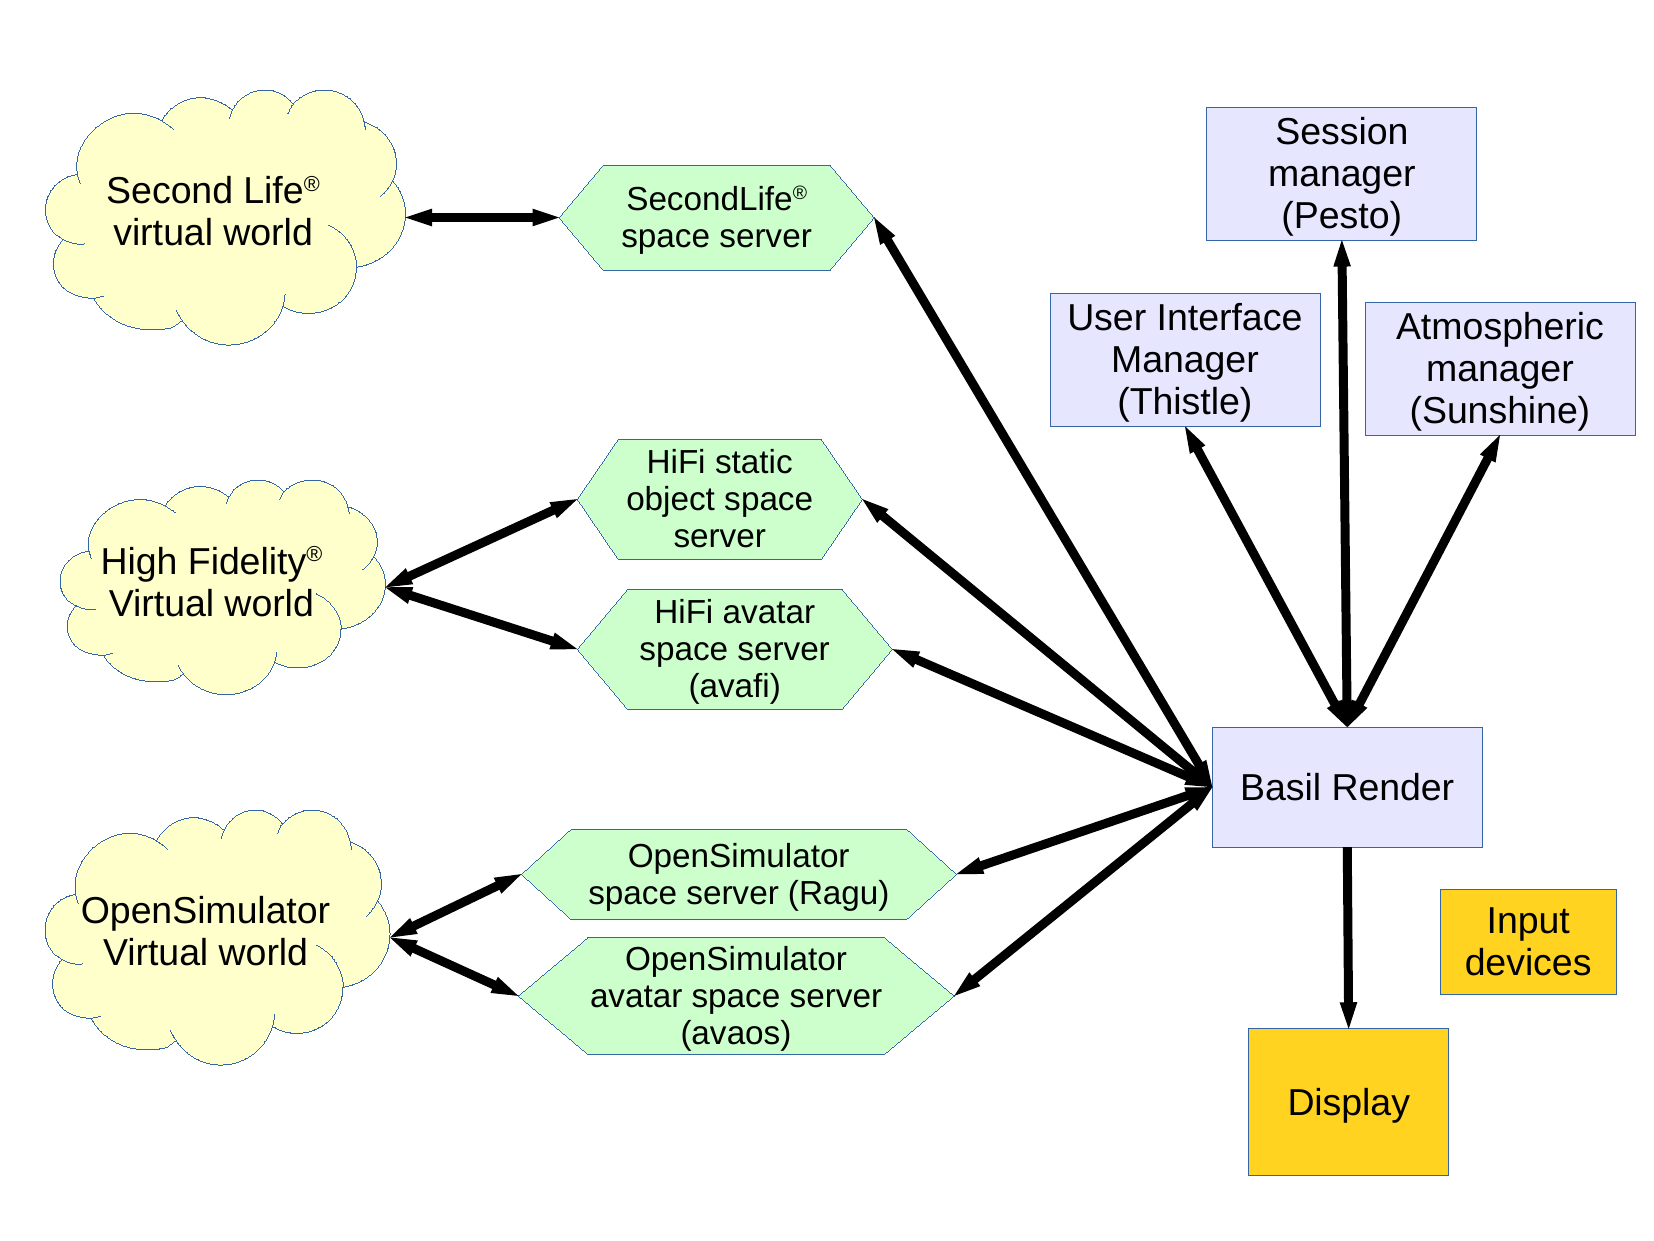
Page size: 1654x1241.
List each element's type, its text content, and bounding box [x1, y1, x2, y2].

text_box Basil Render [1212, 727, 1483, 848]
text_box User Interface Manager (Thistle) [1050, 293, 1321, 427]
text_box Input devices [1440, 889, 1617, 995]
text_box Session manager (Pesto) [1206, 107, 1477, 241]
text_box HiFi static object space server [577, 439, 863, 560]
text_box Display [1248, 1028, 1449, 1176]
text_box HiFi avatar space server (avafi) [578, 589, 893, 710]
text_box OpenSimulator avatar space server (avaos) [518, 937, 955, 1055]
text_box OpenSimulator Virtual world [45, 810, 391, 1066]
text_box Atmospheric manager (Sunshine) [1365, 302, 1636, 436]
text_box High Fidelity® Virtual world [60, 480, 386, 695]
text_box Second Life® virtual world [45, 90, 406, 346]
text_box OpenSimulator space server (Ragu) [521, 829, 956, 920]
text_box SecondLife® space server [559, 165, 874, 271]
